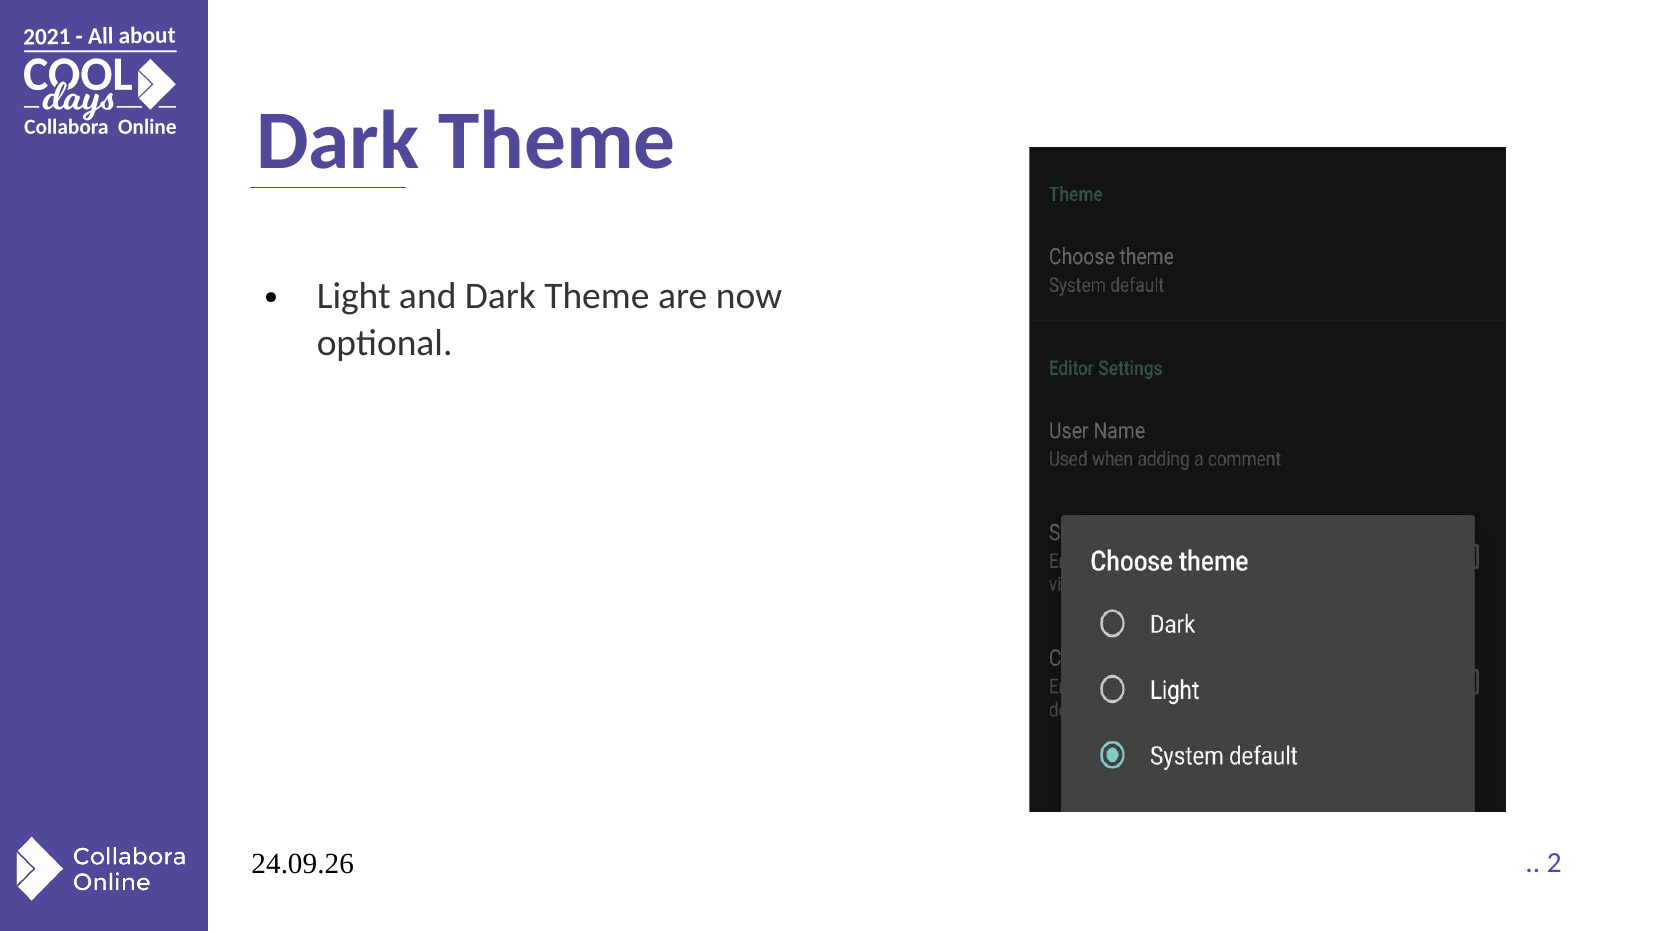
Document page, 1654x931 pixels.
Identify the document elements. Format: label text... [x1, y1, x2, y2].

picture [12, 16, 189, 147]
picture [12, 832, 189, 905]
title Dark Theme [256, 57, 1590, 189]
list Light and Dark Theme are now optional. [246, 210, 916, 832]
picture [1029, 147, 1506, 812]
